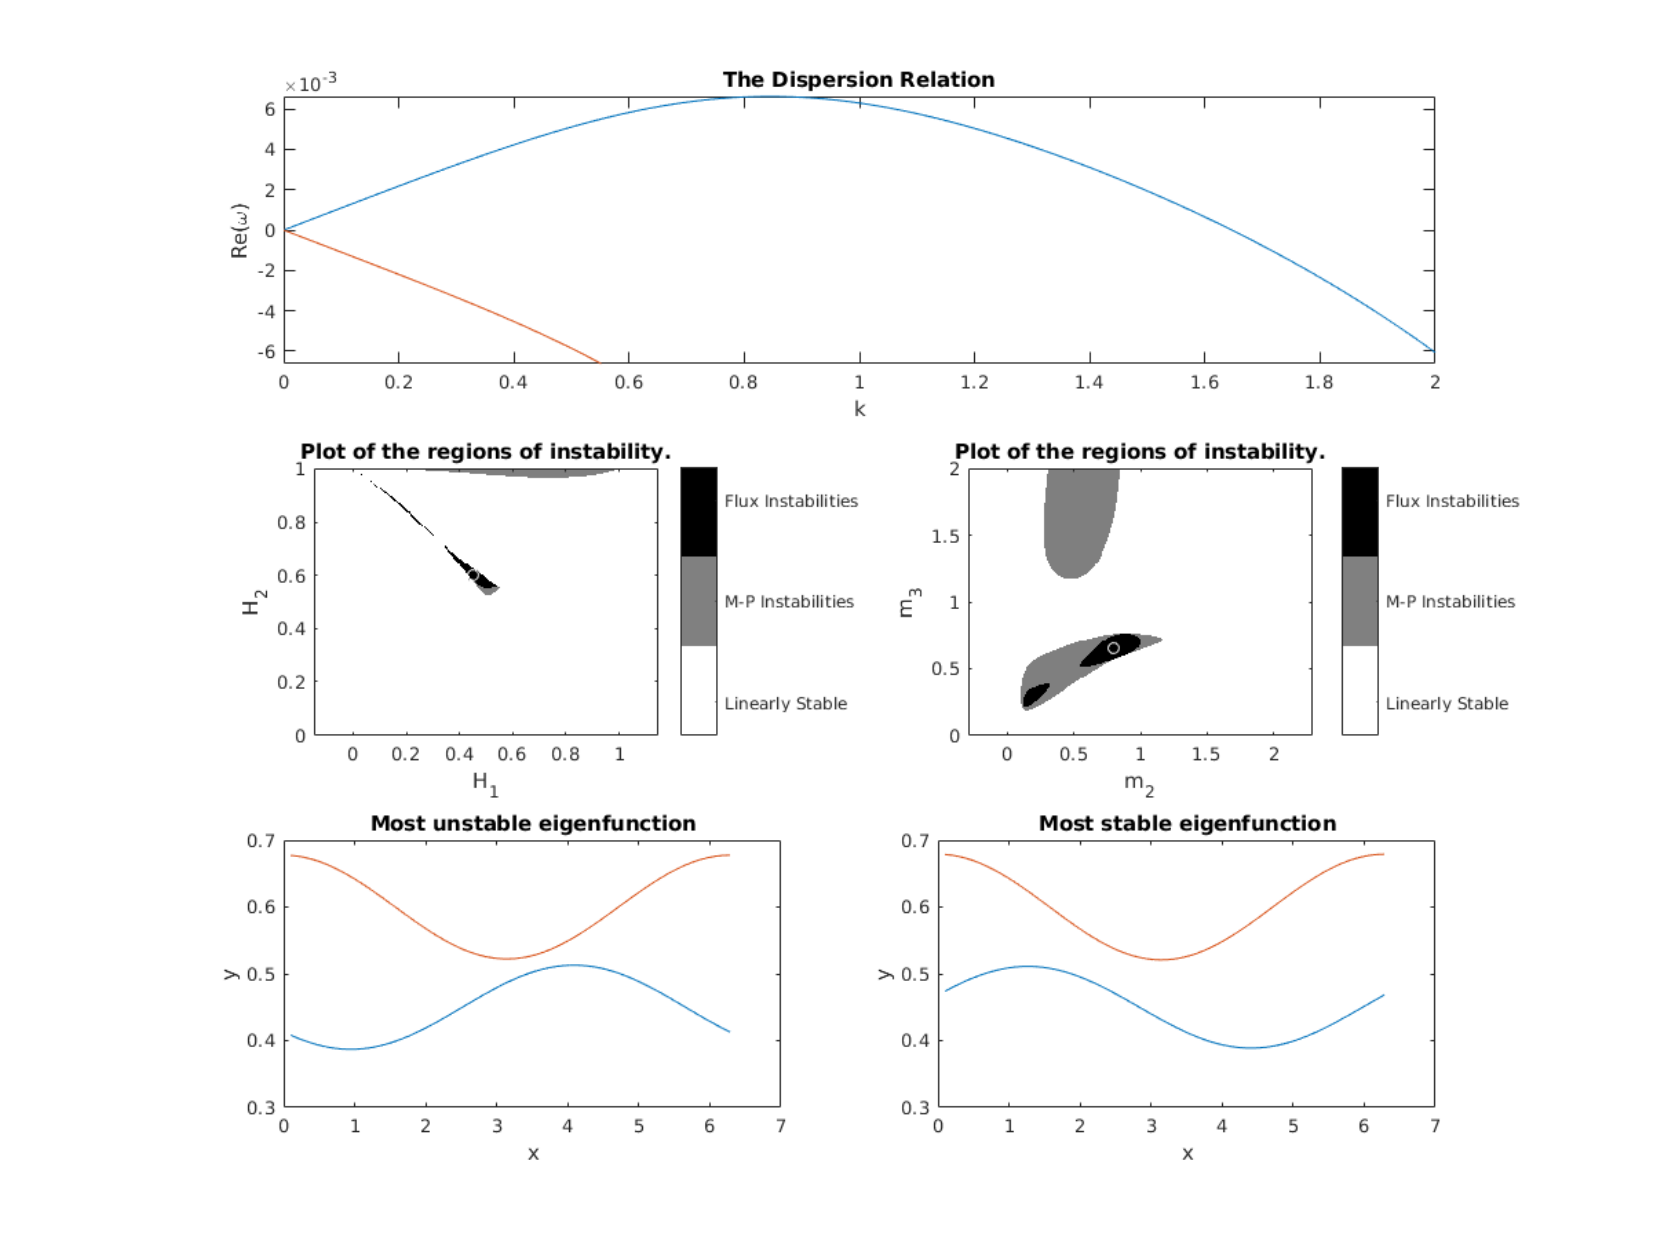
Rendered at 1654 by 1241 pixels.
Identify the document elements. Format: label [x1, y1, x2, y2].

picture [91, 3, 1576, 1241]
